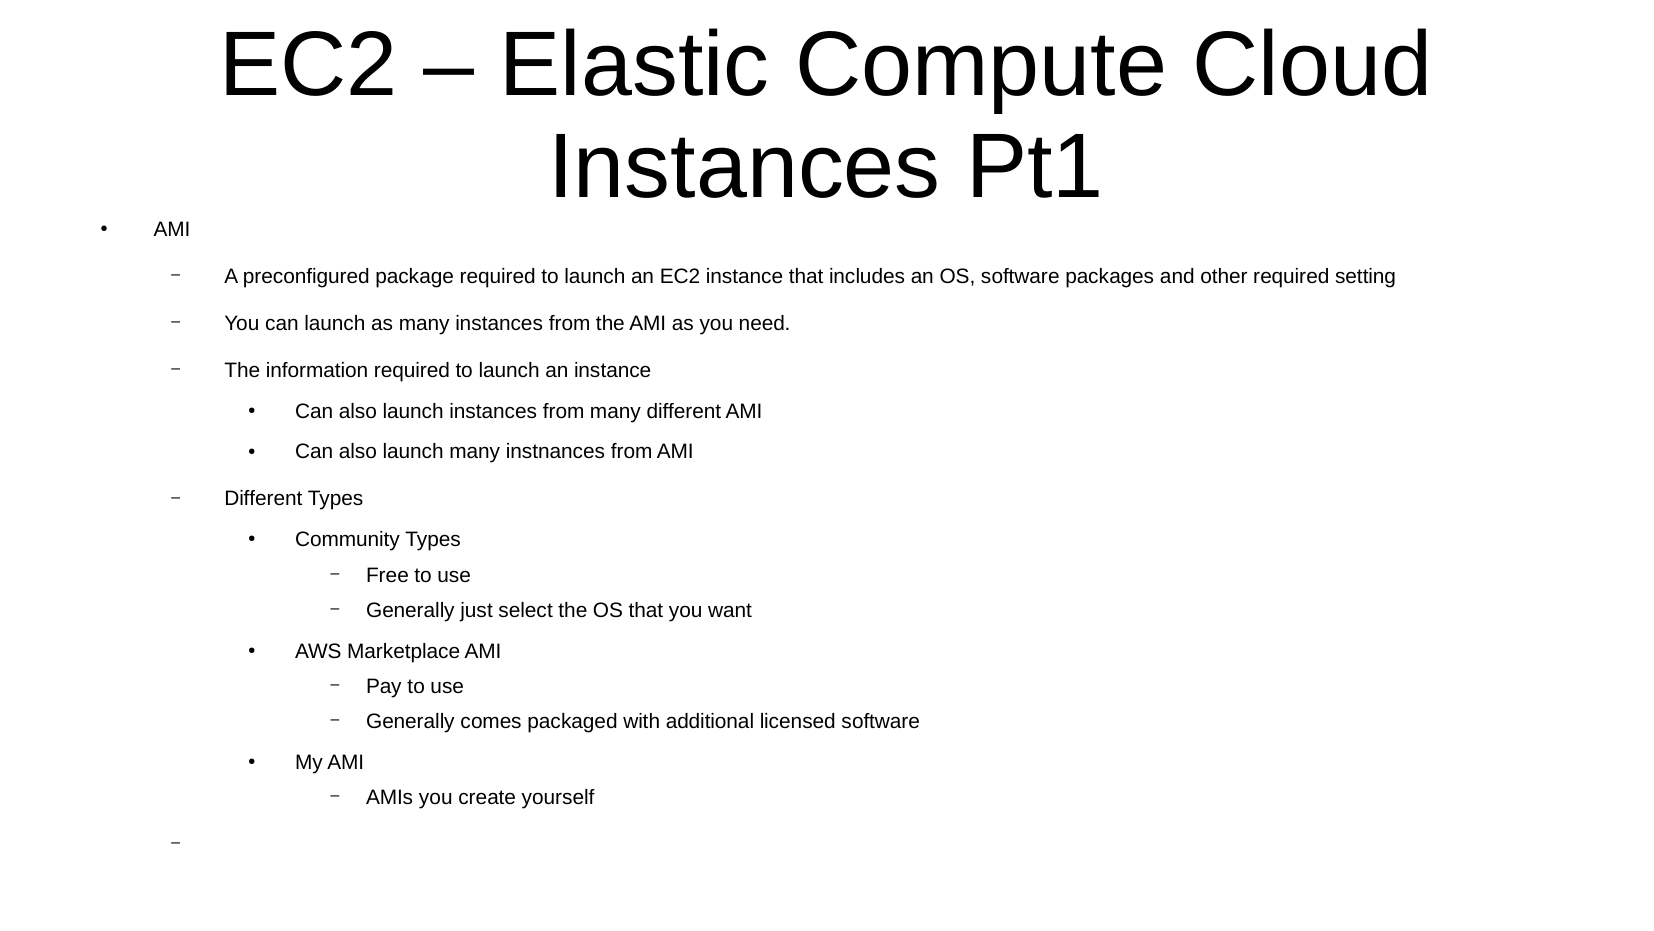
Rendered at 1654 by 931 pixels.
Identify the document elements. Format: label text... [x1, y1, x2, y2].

list AMI A preconfigured package required to launch an EC2 instance that includes an OS, software packages and other required setting You can launch as many instances from the AMI as you need. The information required to launch an instance Can also launch instances from many different AMI Can also launch many instnances from AMI Different Types Community Types Free to use Generally just select the OS that you want AWS Marketplace AMI Pay to use Generally comes packaged with additional licensed software My AMI AMIs you create yourself [82, 217, 1621, 886]
title EC2 – Elastic Compute Cloud Instances Pt1 [82, 12, 1571, 217]
